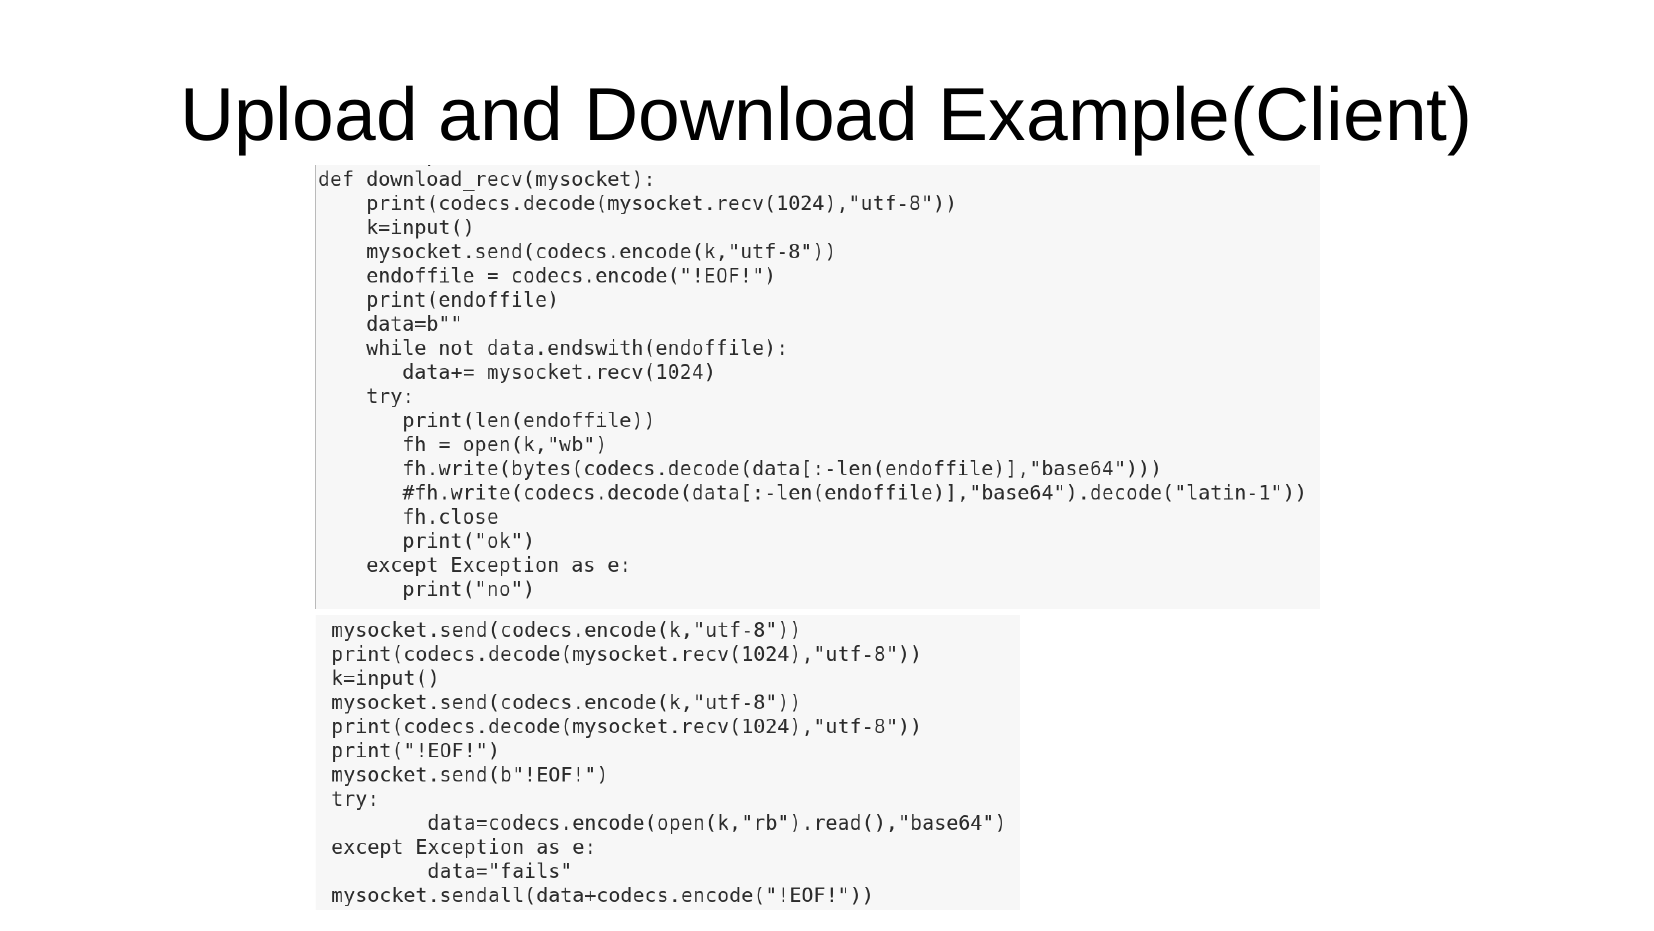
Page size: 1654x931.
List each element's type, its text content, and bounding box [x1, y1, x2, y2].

picture [315, 615, 1021, 910]
title Upload and Download Example(Client) [82, 37, 1571, 193]
picture [315, 165, 1321, 609]
